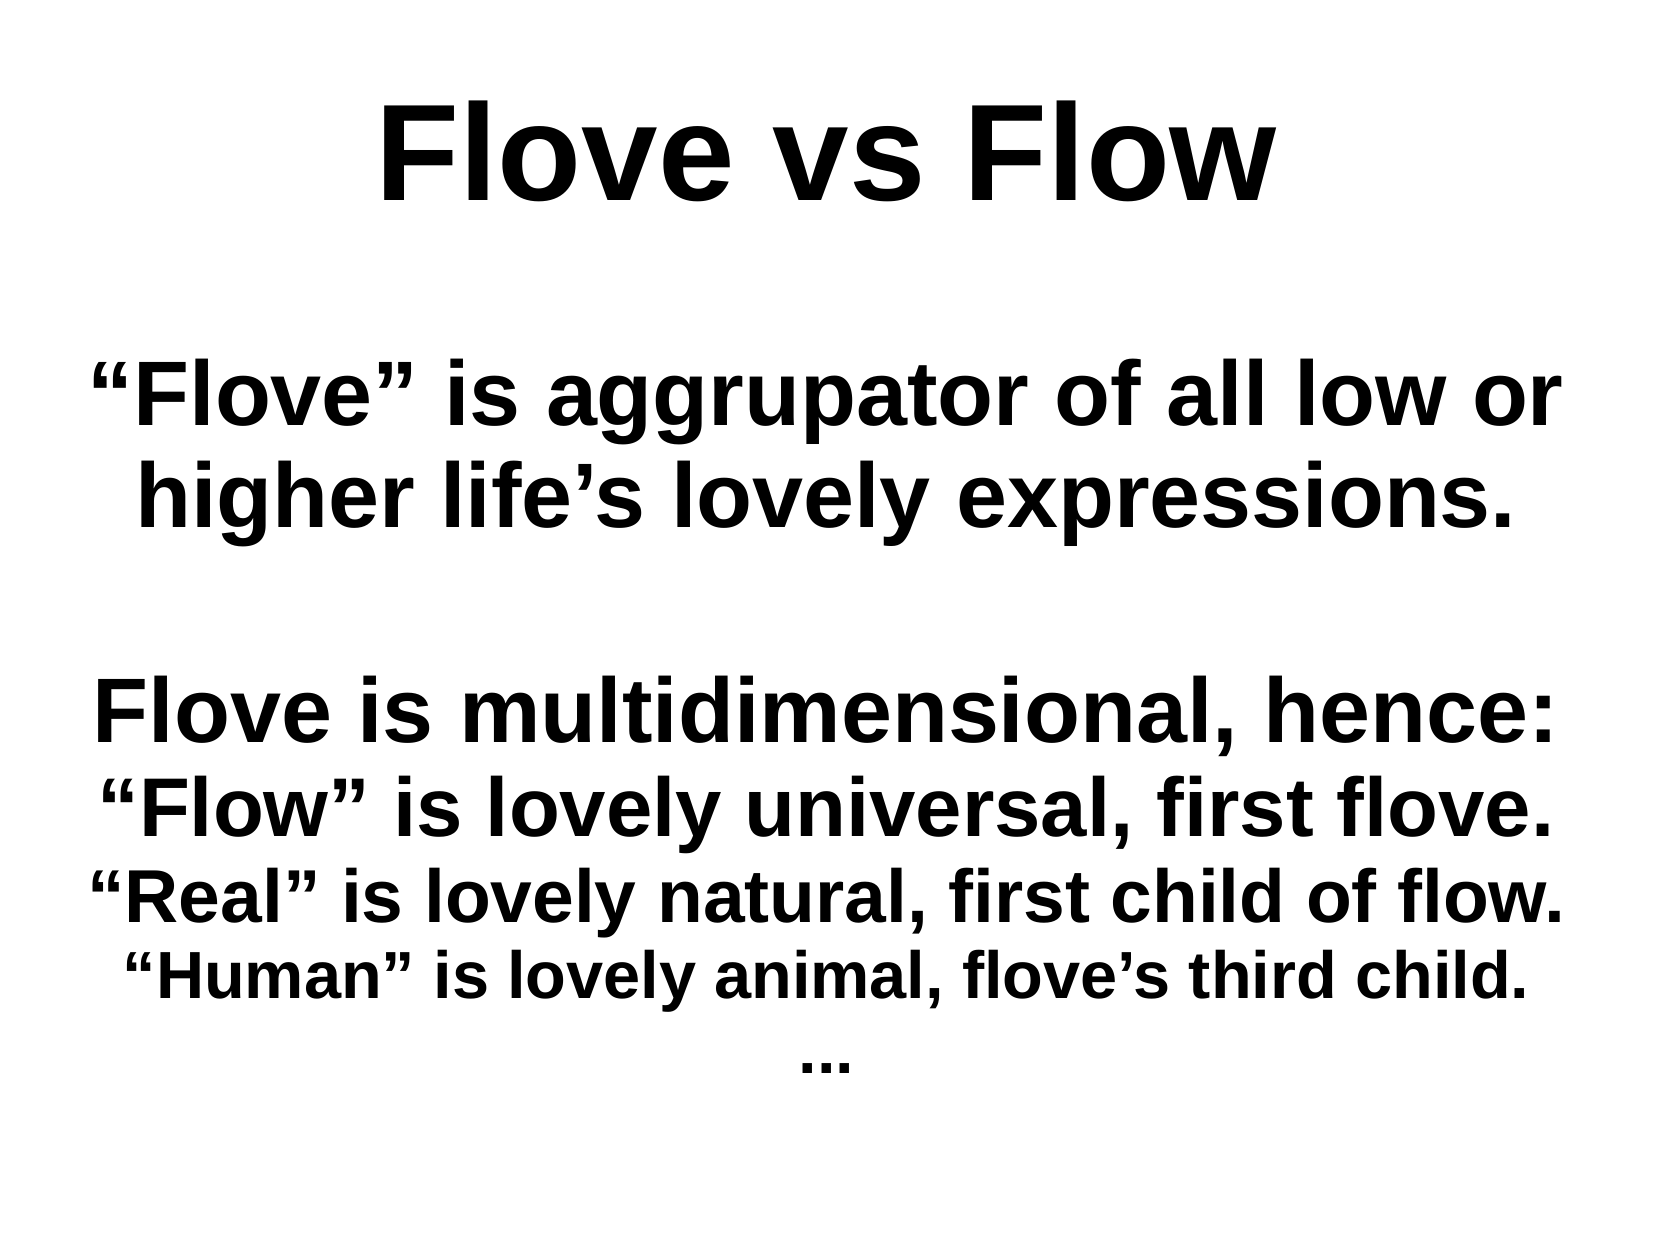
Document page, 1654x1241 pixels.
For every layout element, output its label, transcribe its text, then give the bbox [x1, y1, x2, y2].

subtitle “Flove” is aggrupator of all low or higher life’s lovely expressions. Flove is multidimensional, hence: “Flow” is lovely universal, first flove. “Real” is lovely natural, first child of flow. “Human” is lovely animal, flove’s third child. ... [82, 0, 1571, 1241]
